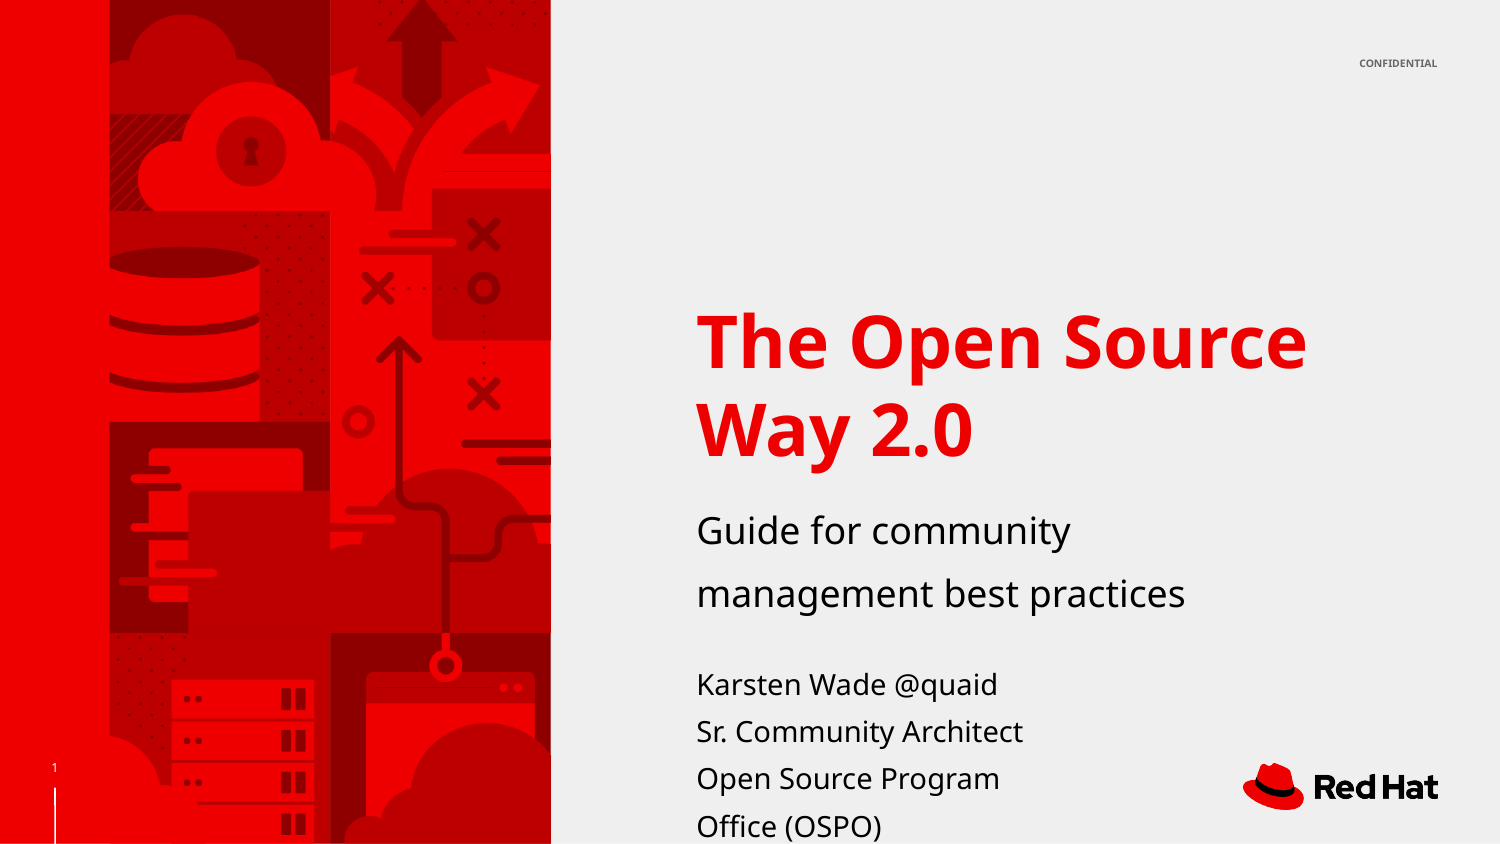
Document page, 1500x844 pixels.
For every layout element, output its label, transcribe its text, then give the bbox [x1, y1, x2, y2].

title The Open Source Way 2.0 [696, 210, 1403, 471]
subtitle Karsten Wade @quaid Sr. Community Architect Open Source Program Office (OSPO) [696, 654, 1067, 729]
slide_number <number> [10, 759, 101, 777]
subtitle Guide for community management best practices [696, 488, 1244, 602]
picture [0, 0, 1500, 844]
